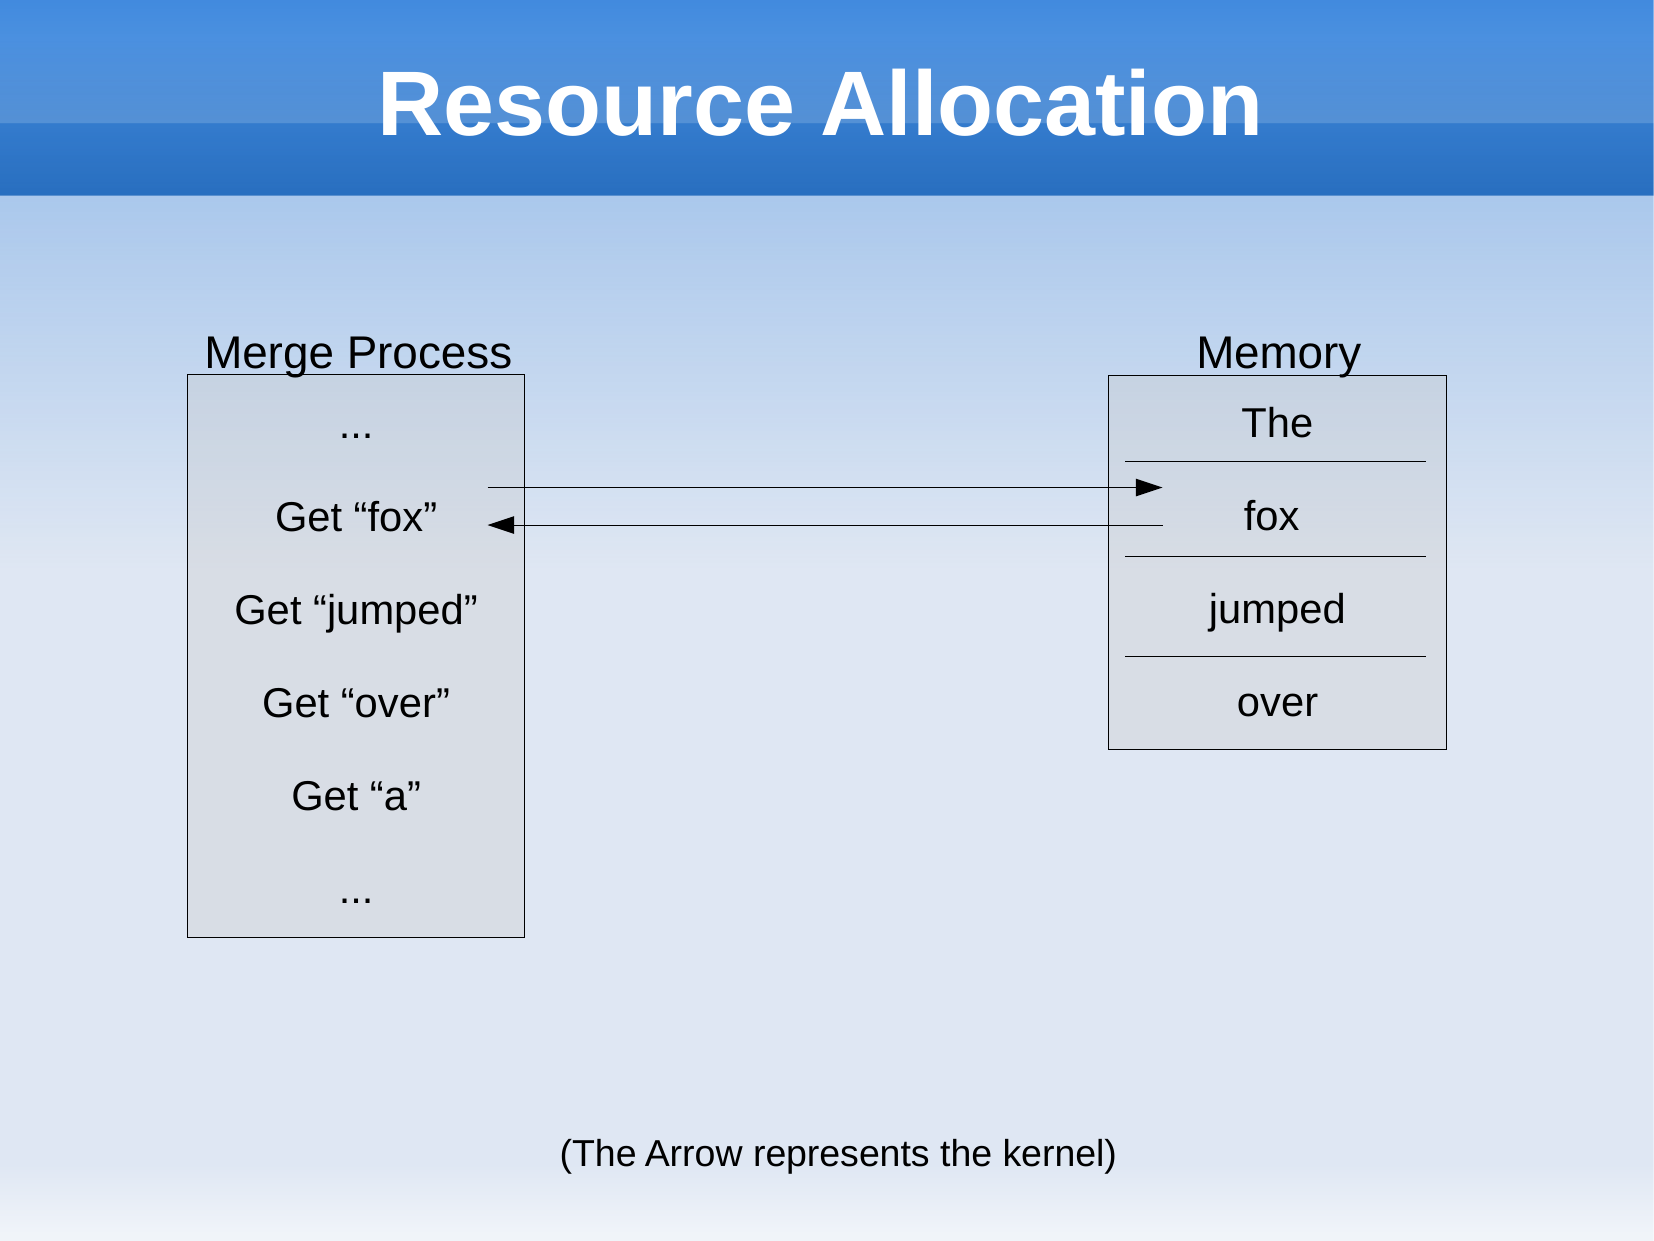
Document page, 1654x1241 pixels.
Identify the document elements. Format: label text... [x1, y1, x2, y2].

text_box Merge Process [189, 319, 528, 386]
text_box The fox jumped over [1108, 375, 1447, 750]
picture [0, 0, 1654, 1241]
text_box (The Arrow represents the kernel) [544, 1125, 1134, 1182]
title Resource Allocation [76, 7, 1565, 200]
text_box ... Get “fox” Get “jumped” Get “over” Get “a” ... [187, 374, 525, 938]
text_box Memory [1181, 319, 1377, 386]
